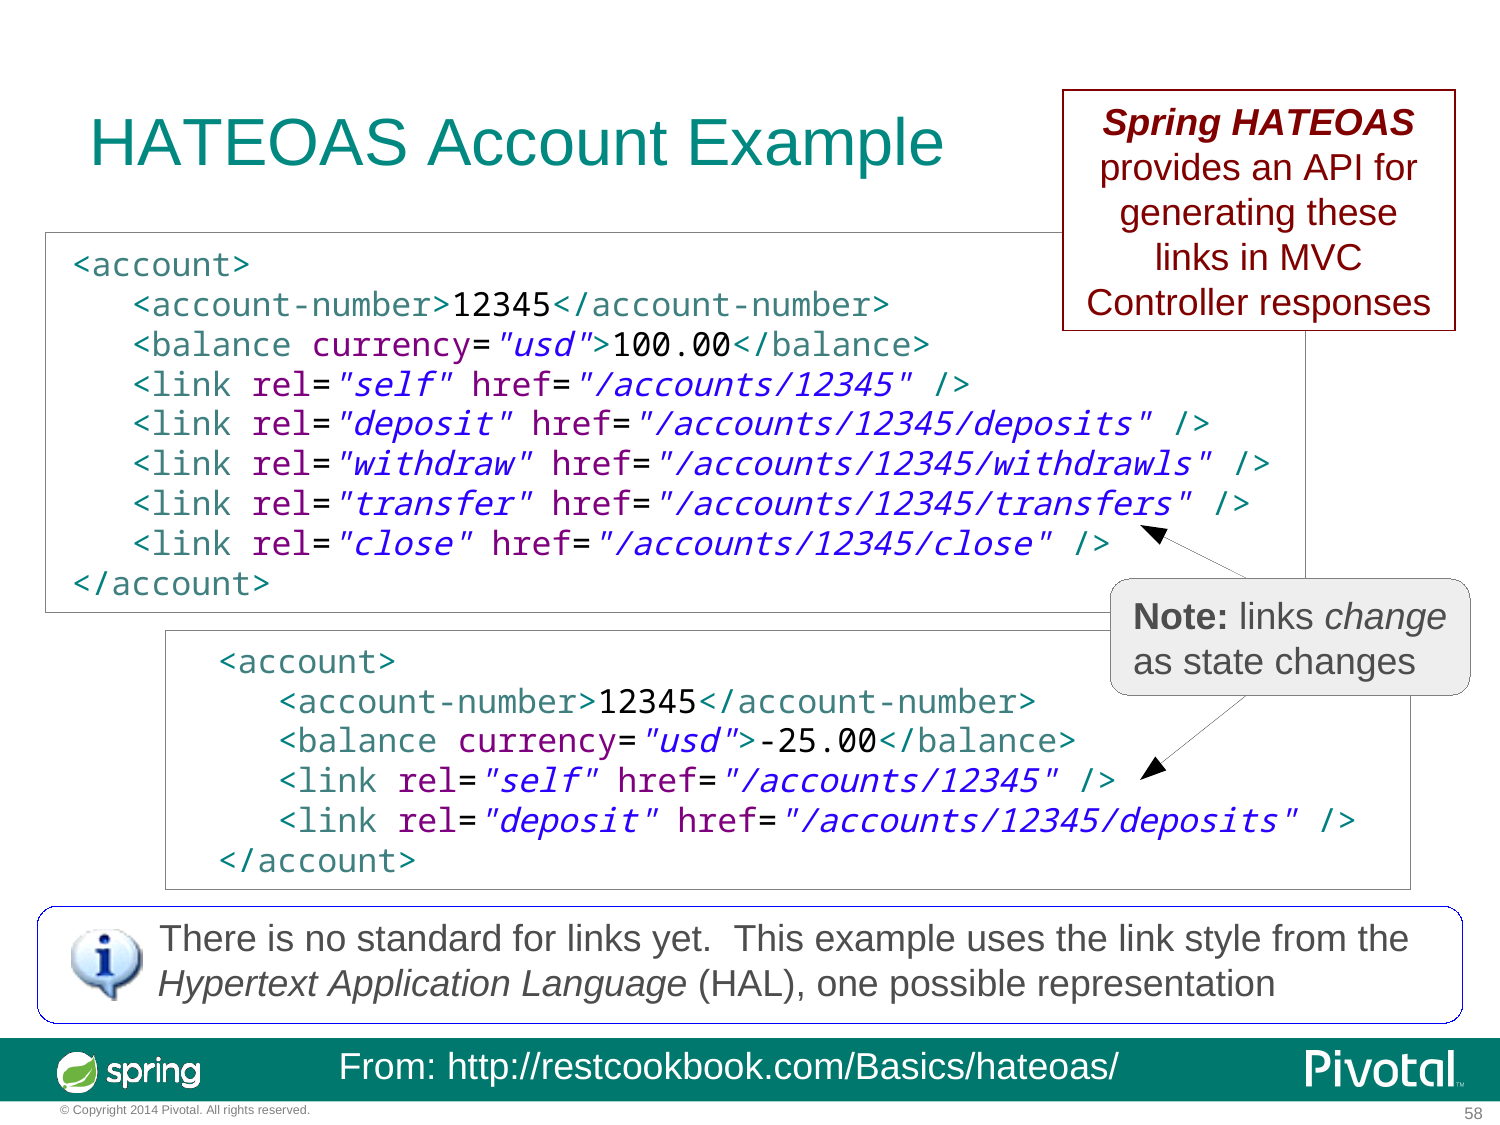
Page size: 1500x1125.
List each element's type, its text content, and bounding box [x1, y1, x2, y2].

text_box [37, 906, 142, 1024]
text_box <account> <account-number>12345</account-number> <balance currency="usd">100.00</balance> <link rel="self" href="/accounts/12345" /> <link rel="deposit" href="/accounts/12345/deposits" /> <link rel="withdraw" href="/accounts/12345/withdrawls" /> <link rel="transfer" href="/accounts/12345/transfers" /> <link rel="close" href="/accounts/12345/close" /> </account> [45, 232, 1306, 613]
picture [71, 929, 143, 1001]
text_box From: http://restcookbook.com/Basics/hateoas/ [323, 1034, 1145, 1095]
title HATEOAS Account Example [75, 45, 1426, 233]
picture [32, 1041, 210, 1103]
text_box There is no standard for links yet. This example uses the link style from the Hypertext Application Language (HAL), one possible representation [142, 906, 1463, 1024]
picture [1306, 1050, 1464, 1087]
text_box <account> <account-number>12345</account-number> <balance currency="usd">-25.00</balance> <link rel="self" href="/accounts/12345" /> <link rel="deposit" href="/accounts/12345/deposits" /> </account> [165, 630, 1411, 890]
text_box Spring HATEOAS provides an API for generating these links in MVC Controller responses [1062, 89, 1456, 331]
text_box Note: links change as state changes [1110, 578, 1471, 696]
